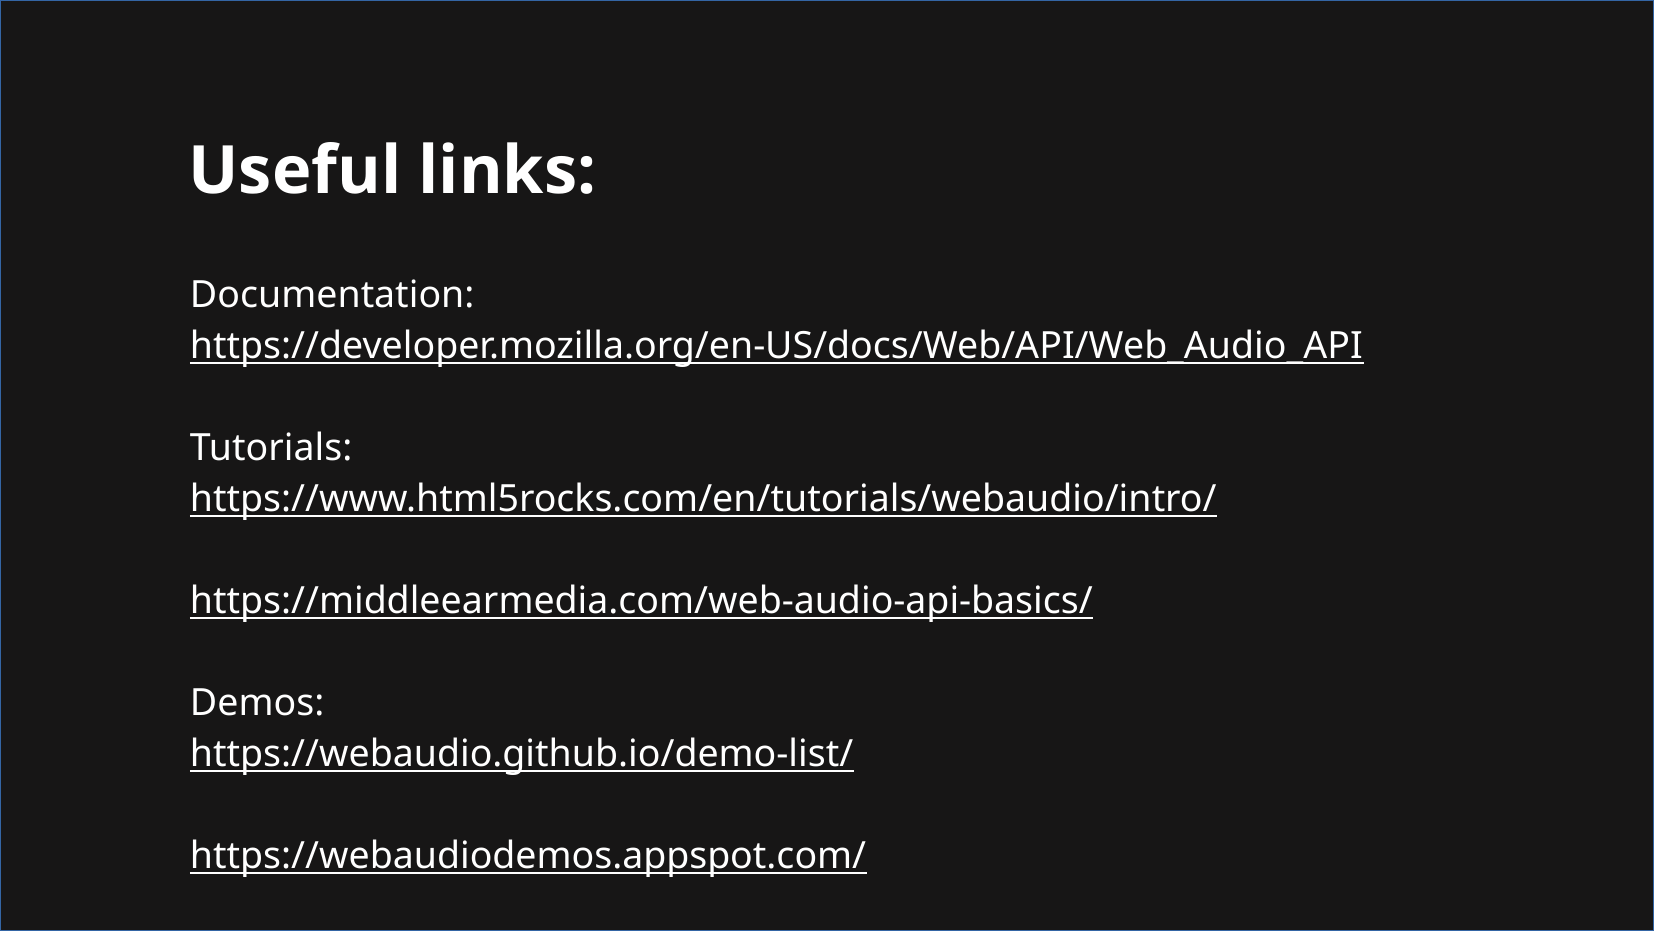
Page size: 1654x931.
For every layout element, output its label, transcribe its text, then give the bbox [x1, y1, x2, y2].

subtitle Useful links: [188, 160, 835, 260]
text_box Documentation: https://developer.mozilla.org/en-US/docs/Web/API/Web_Audio_API Tutorials: https://www.html5rocks.com/en/tutorials/webaudio/intro/ https://middleearmedia.com/web-audio-api-basics/ Demos: https://webaudio.github.io/demo-list/ https://webaudiodemos.appspot.com/ [175, 260, 1421, 883]
